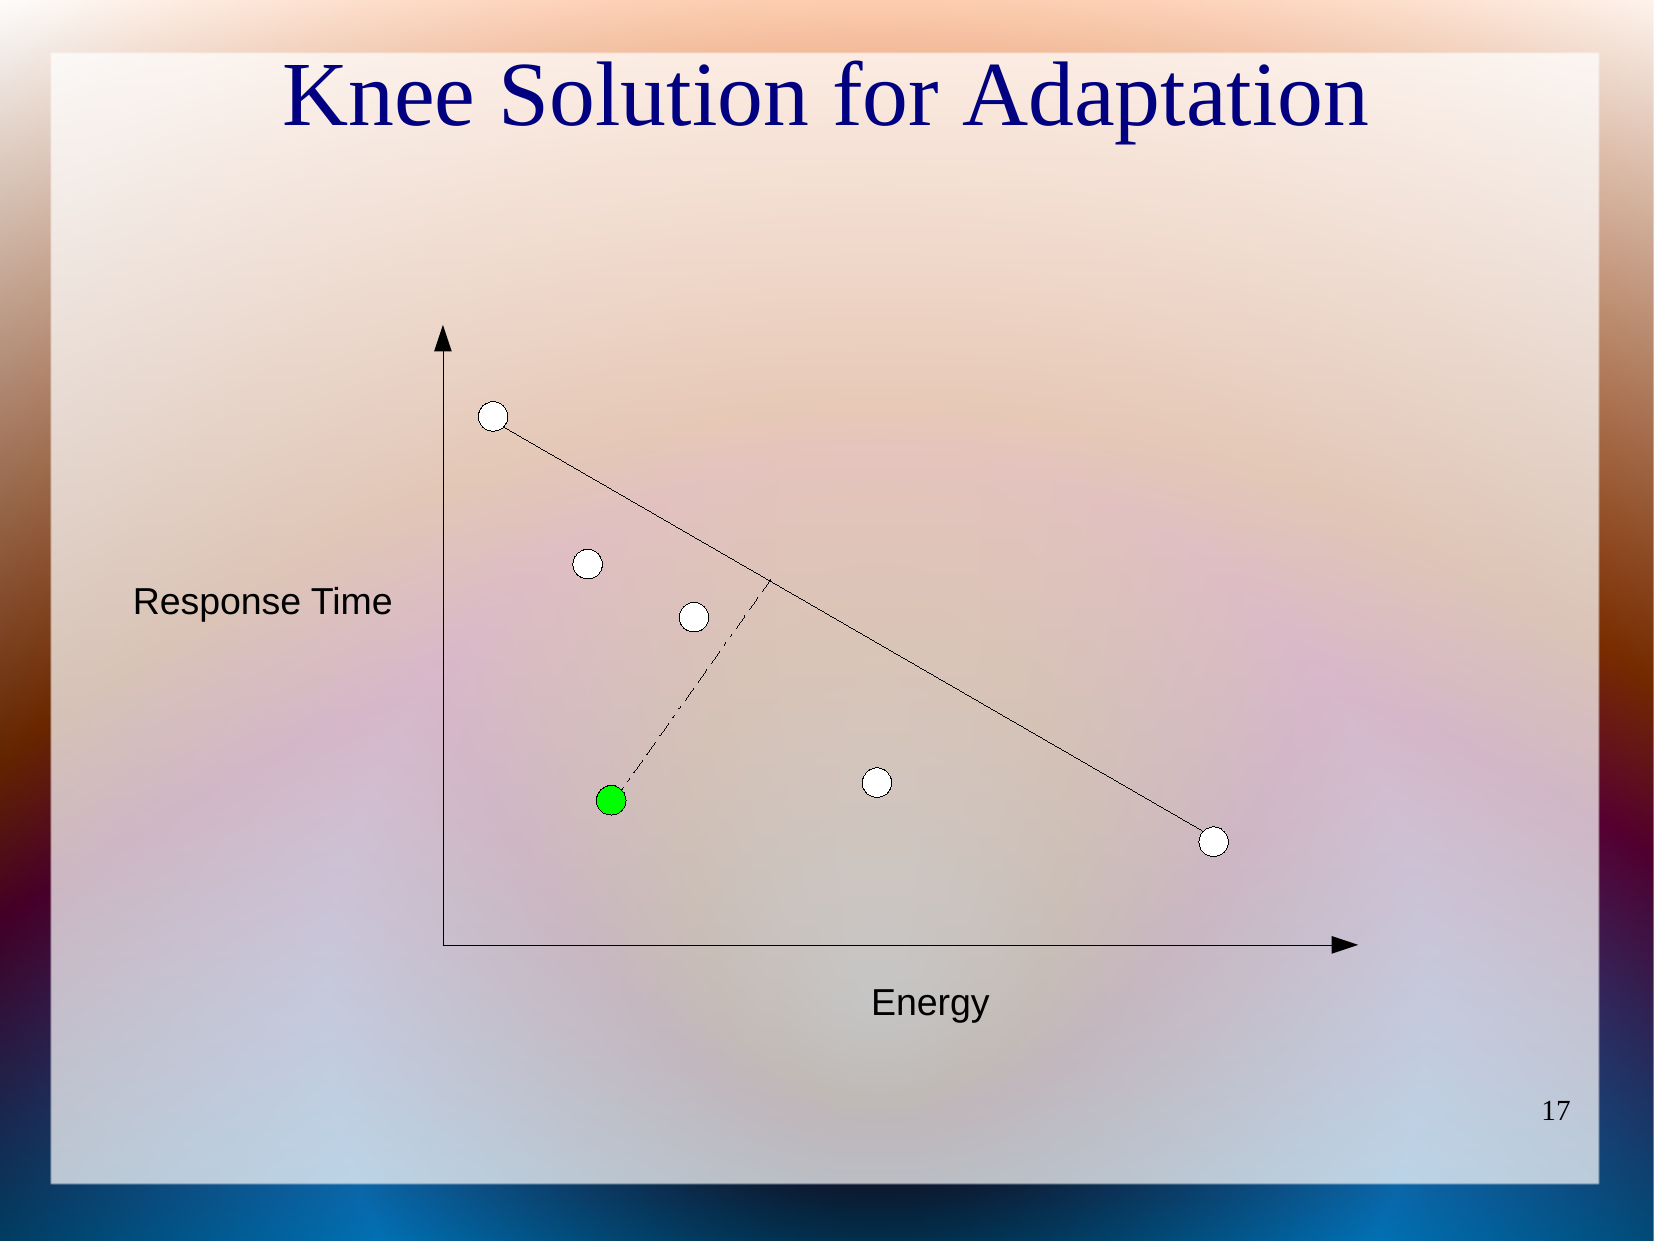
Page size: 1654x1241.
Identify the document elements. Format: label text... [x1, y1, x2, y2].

text_box [862, 767, 892, 798]
text_box [679, 602, 709, 632]
text_box [478, 401, 508, 432]
title Knee Solution for Adaptation [82, 0, 1572, 198]
text_box [572, 549, 603, 579]
text_box Response Time [118, 572, 409, 630]
text_box [1198, 826, 1229, 857]
text_box [596, 785, 627, 816]
text_box Energy [856, 974, 1005, 1032]
picture [0, 0, 1654, 1241]
